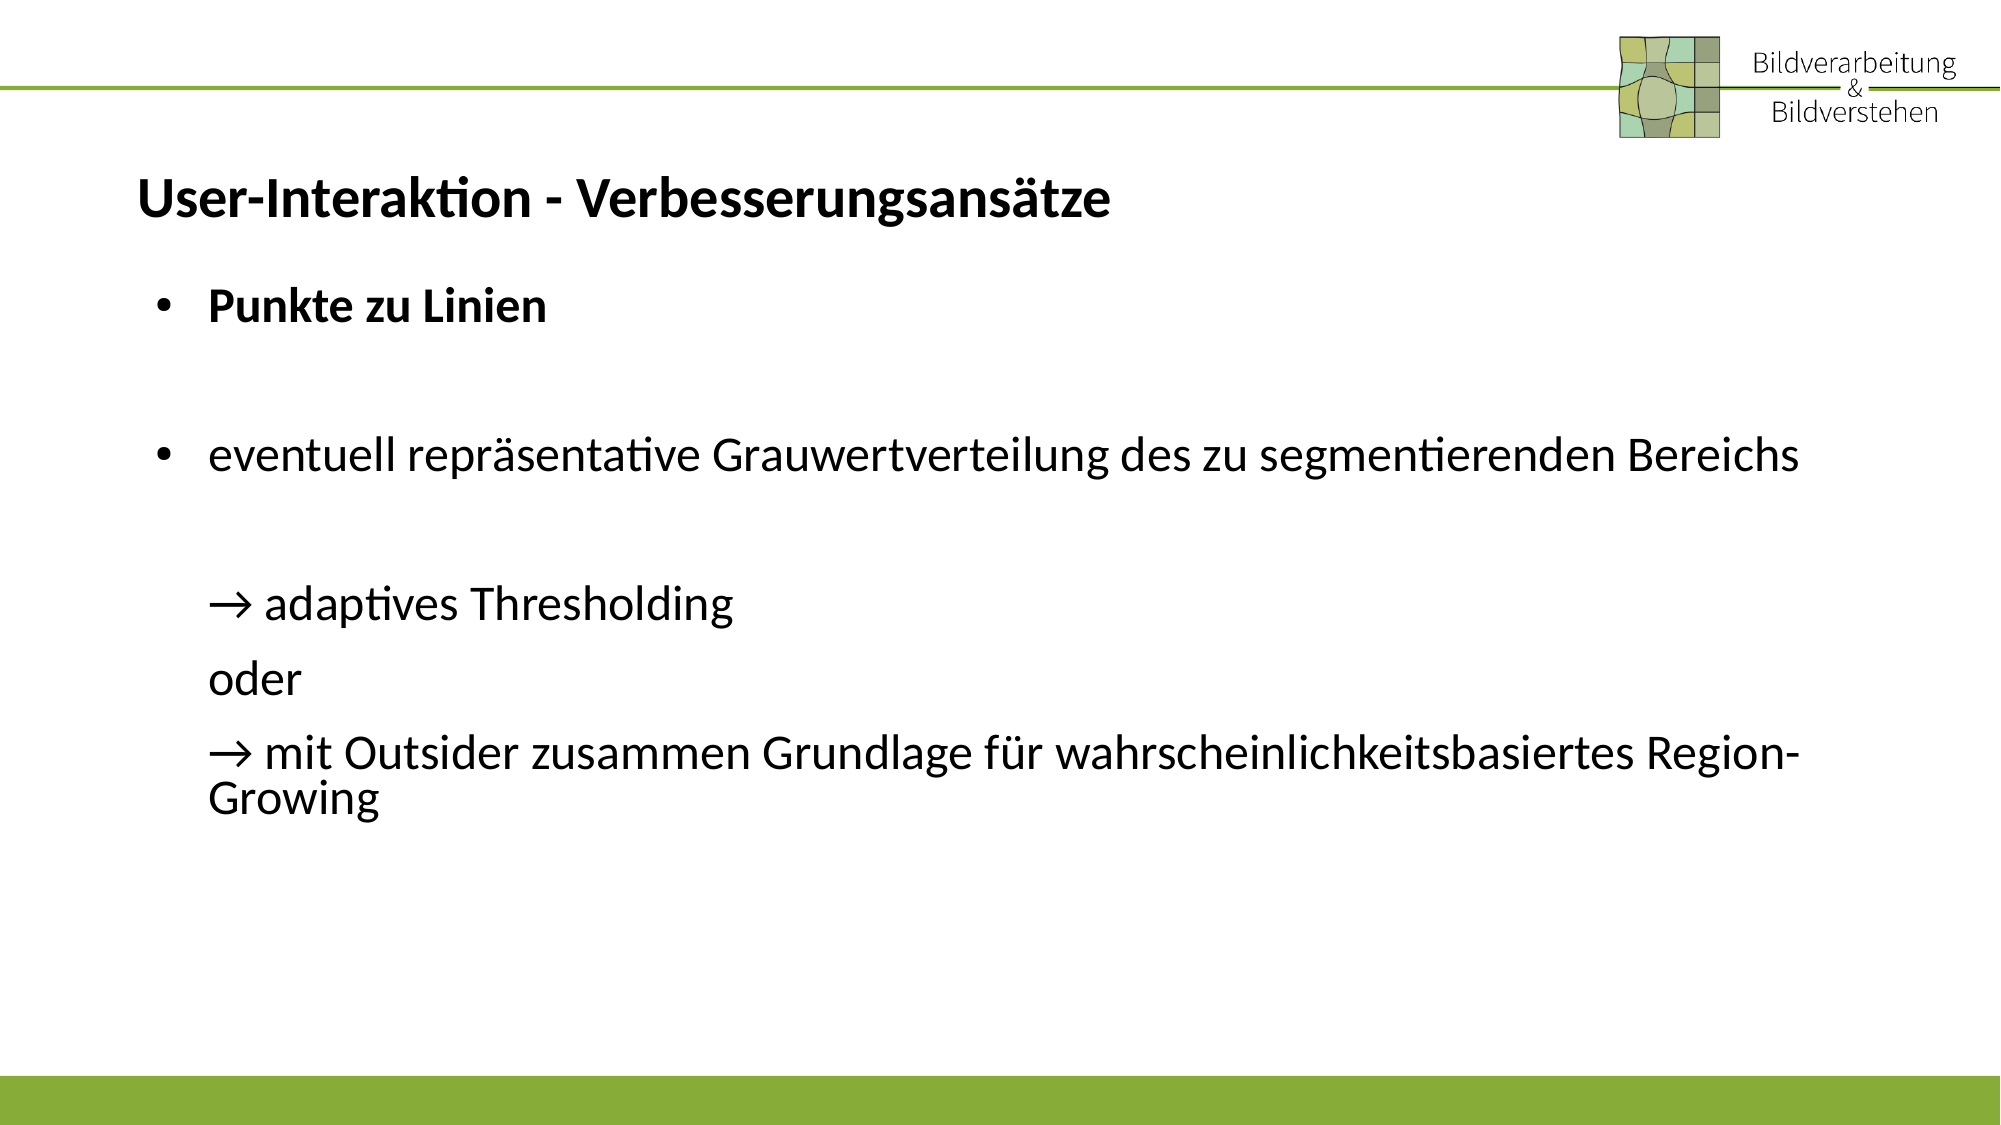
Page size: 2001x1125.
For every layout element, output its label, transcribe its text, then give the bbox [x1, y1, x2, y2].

picture [1618, 36, 2000, 138]
title User-Interaktion - Verbesserungsansätze [137, 153, 1863, 251]
list Punkte zu Linien eventuell repräsentative Grauwertverteilung des zu segmentierenden Bereichs → adaptives Thresholding oder → mit Outsider zusammen Grundlage für wahrscheinlichkeitsbasiertes Region-Growing [137, 286, 1863, 1001]
